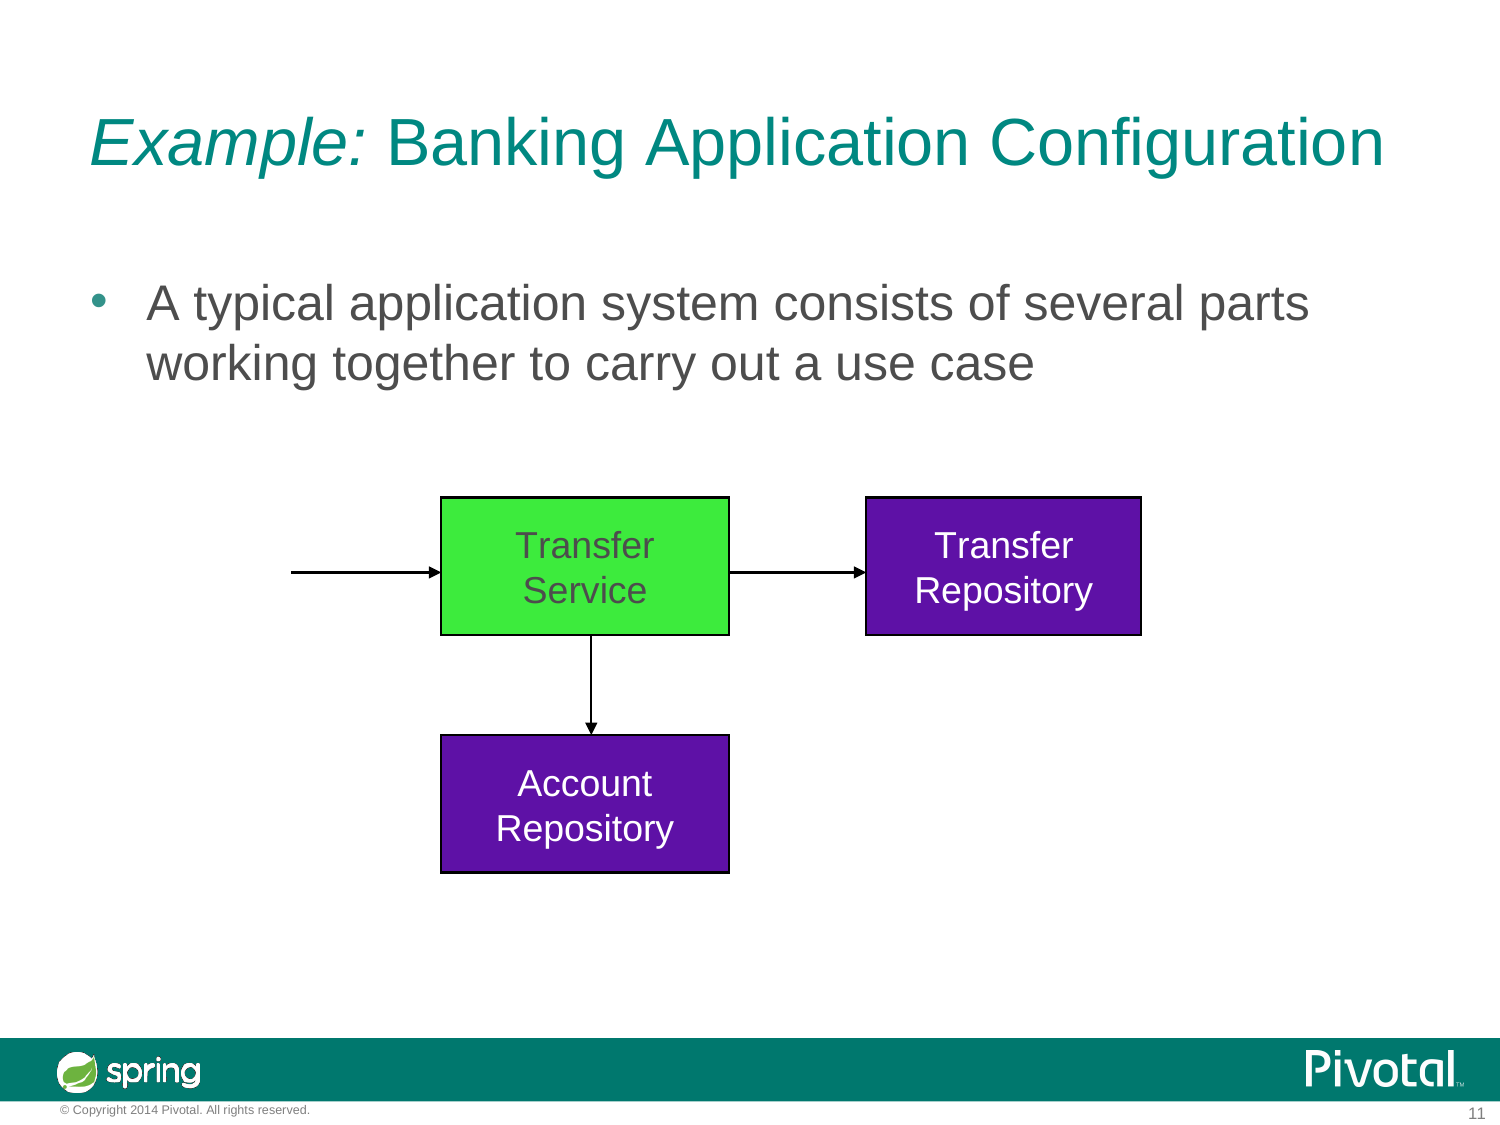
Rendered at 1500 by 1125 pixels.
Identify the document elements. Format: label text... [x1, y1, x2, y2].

picture [32, 1041, 210, 1103]
list A typical application system consists of several parts working together to carry out a use case [75, 262, 1426, 1005]
text_box Transfer Service [441, 497, 729, 635]
text_box Transfer Repository [866, 497, 1142, 635]
picture [1306, 1050, 1464, 1087]
text_box Account Repository [441, 735, 729, 873]
title Example: Banking Application Configuration [75, 91, 1426, 187]
